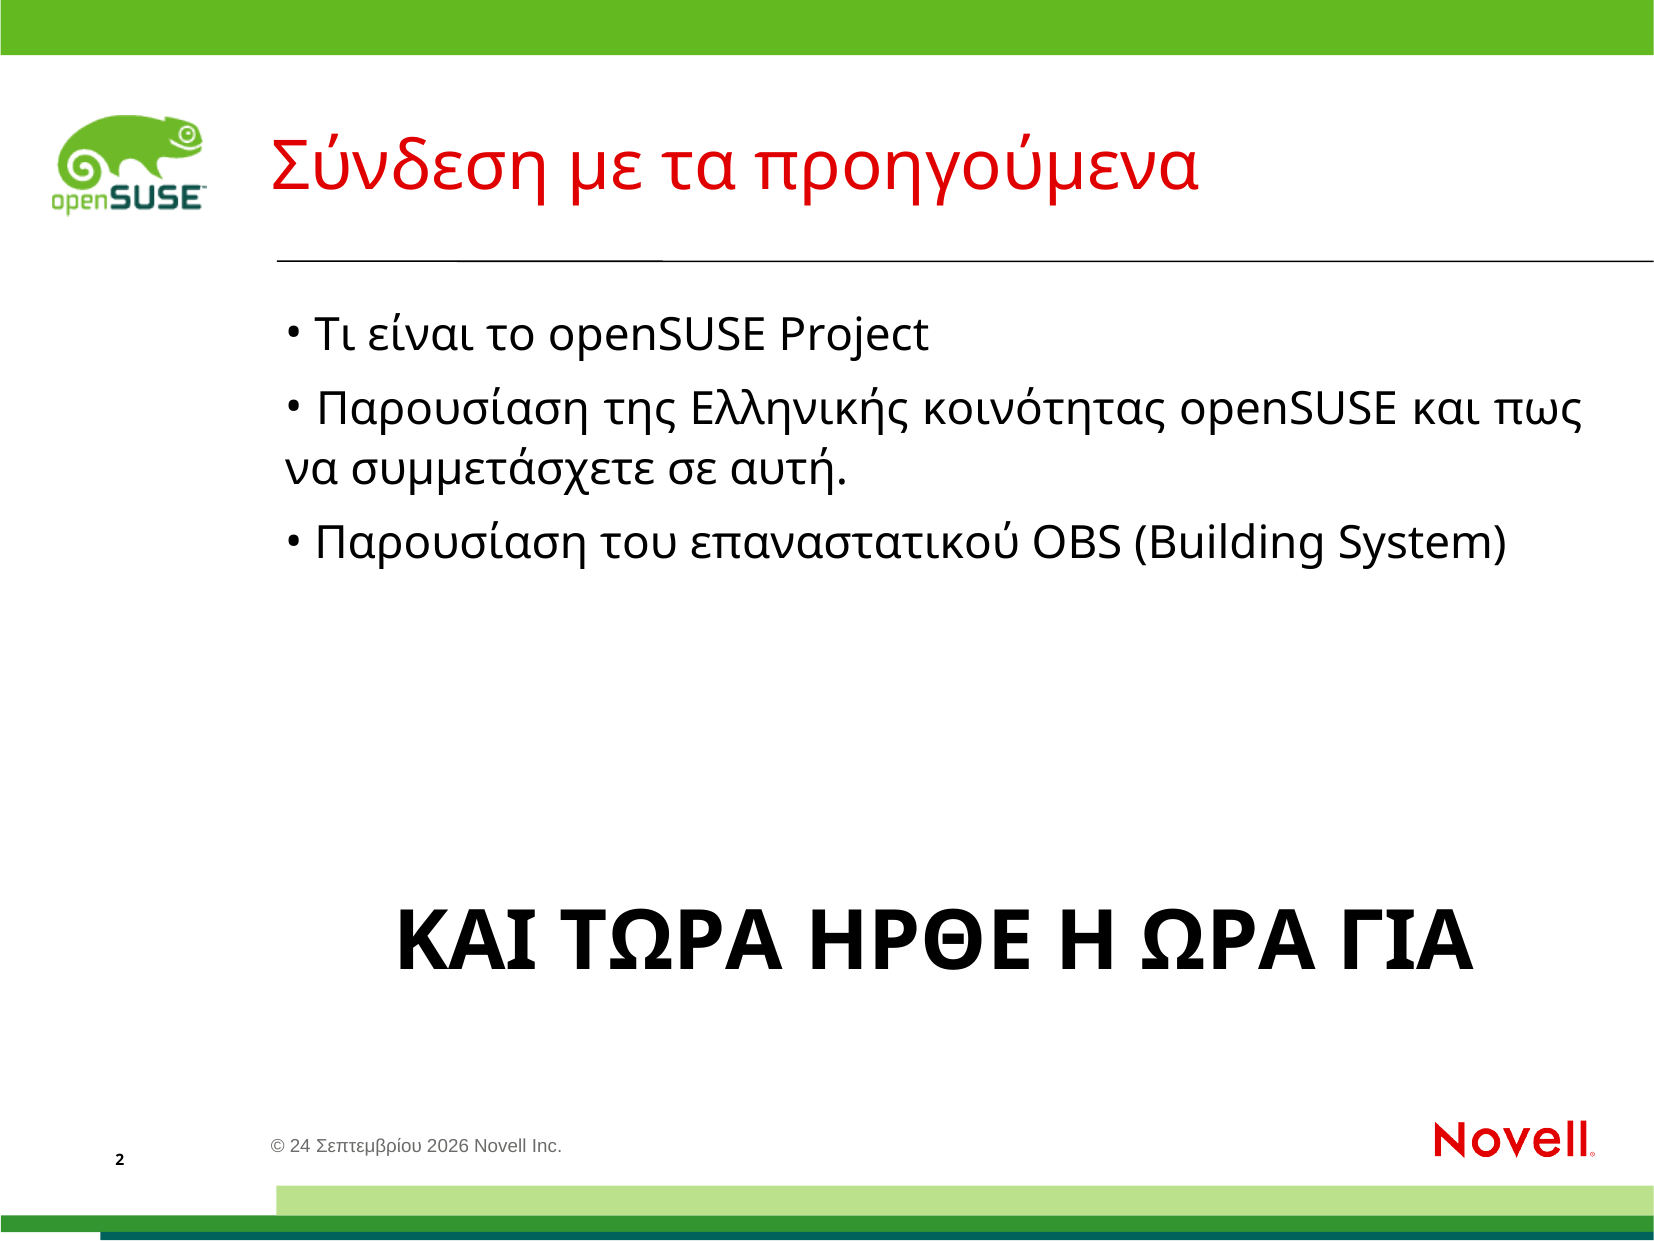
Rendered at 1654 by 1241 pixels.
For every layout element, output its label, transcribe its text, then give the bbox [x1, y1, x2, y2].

picture [1427, 1130, 1601, 1164]
picture [52, 115, 207, 217]
title Σύνδεση με τα προηγούμενα [271, 67, 1553, 263]
list Τι είναι το openSUSE Project Παρουσίαση της Ελληνικής κοινότητας openSUSE και πως να συμμετάσχετε σε αυτή. Παρουσίαση του επαναστατικού OBS (Building System) ΚΑΙ ΤΩΡΑ ΗΡΘΕ Η ΩΡΑ ΓΙΑ [270, 294, 1607, 1130]
